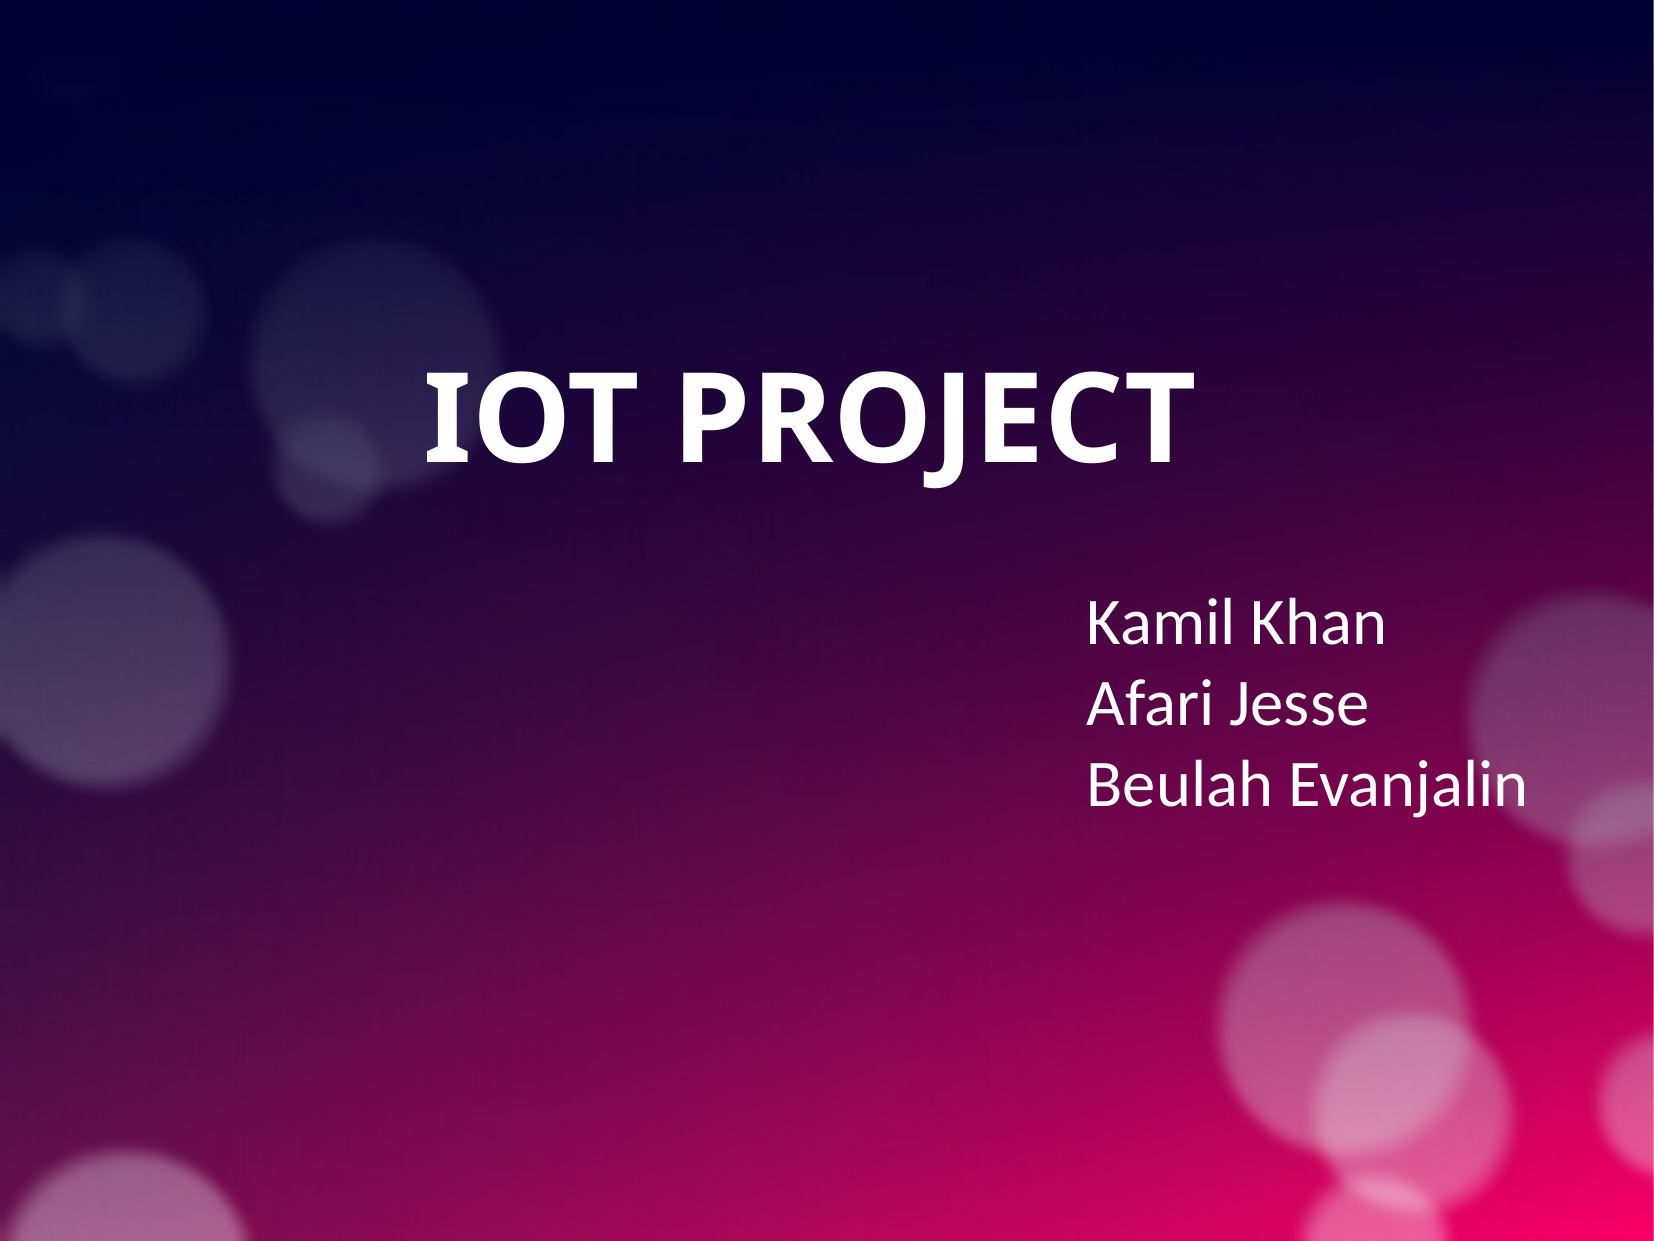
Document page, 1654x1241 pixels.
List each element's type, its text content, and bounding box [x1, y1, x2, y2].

subtitle Kamil Khan Afari Jesse Beulah Evanjalin [82, 566, 1571, 1010]
title IOT PROJECT [82, 312, 1571, 520]
picture [0, 0, 1654, 1241]
